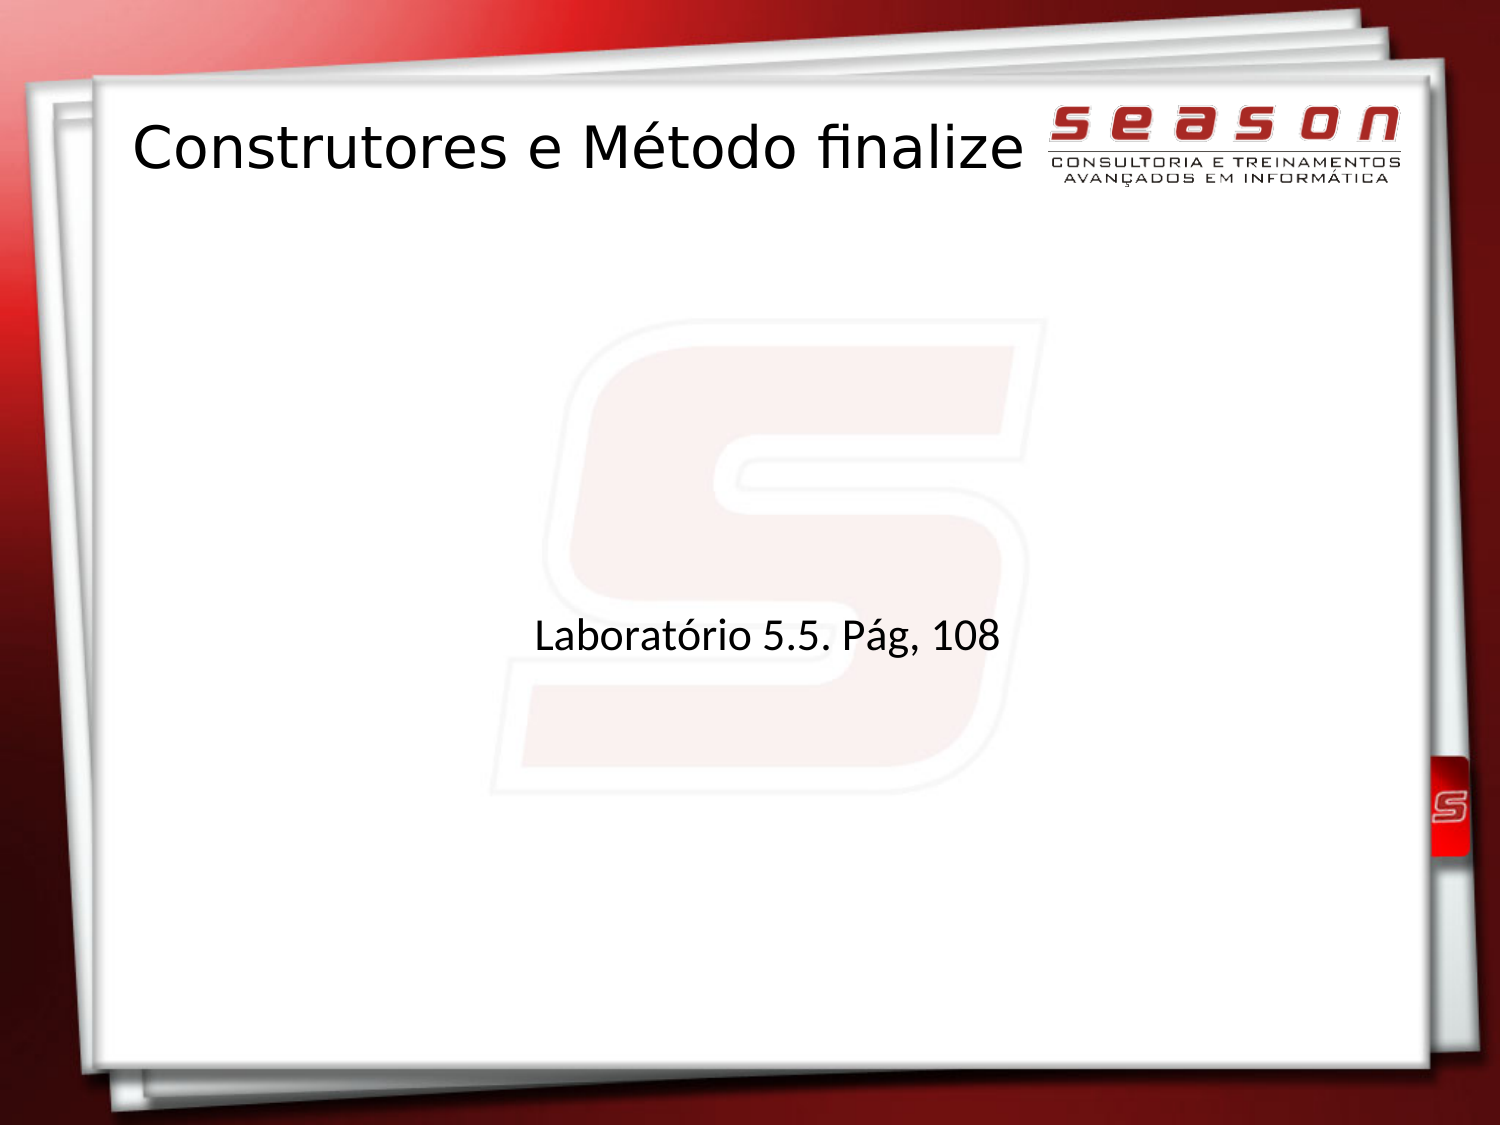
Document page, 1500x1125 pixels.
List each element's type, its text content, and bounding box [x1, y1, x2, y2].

picture [0, 0, 1500, 1125]
text_box Laboratório 5.5. Pág, 108 [207, 318, 1328, 945]
title Construtores e Método finalize [118, 33, 1394, 257]
